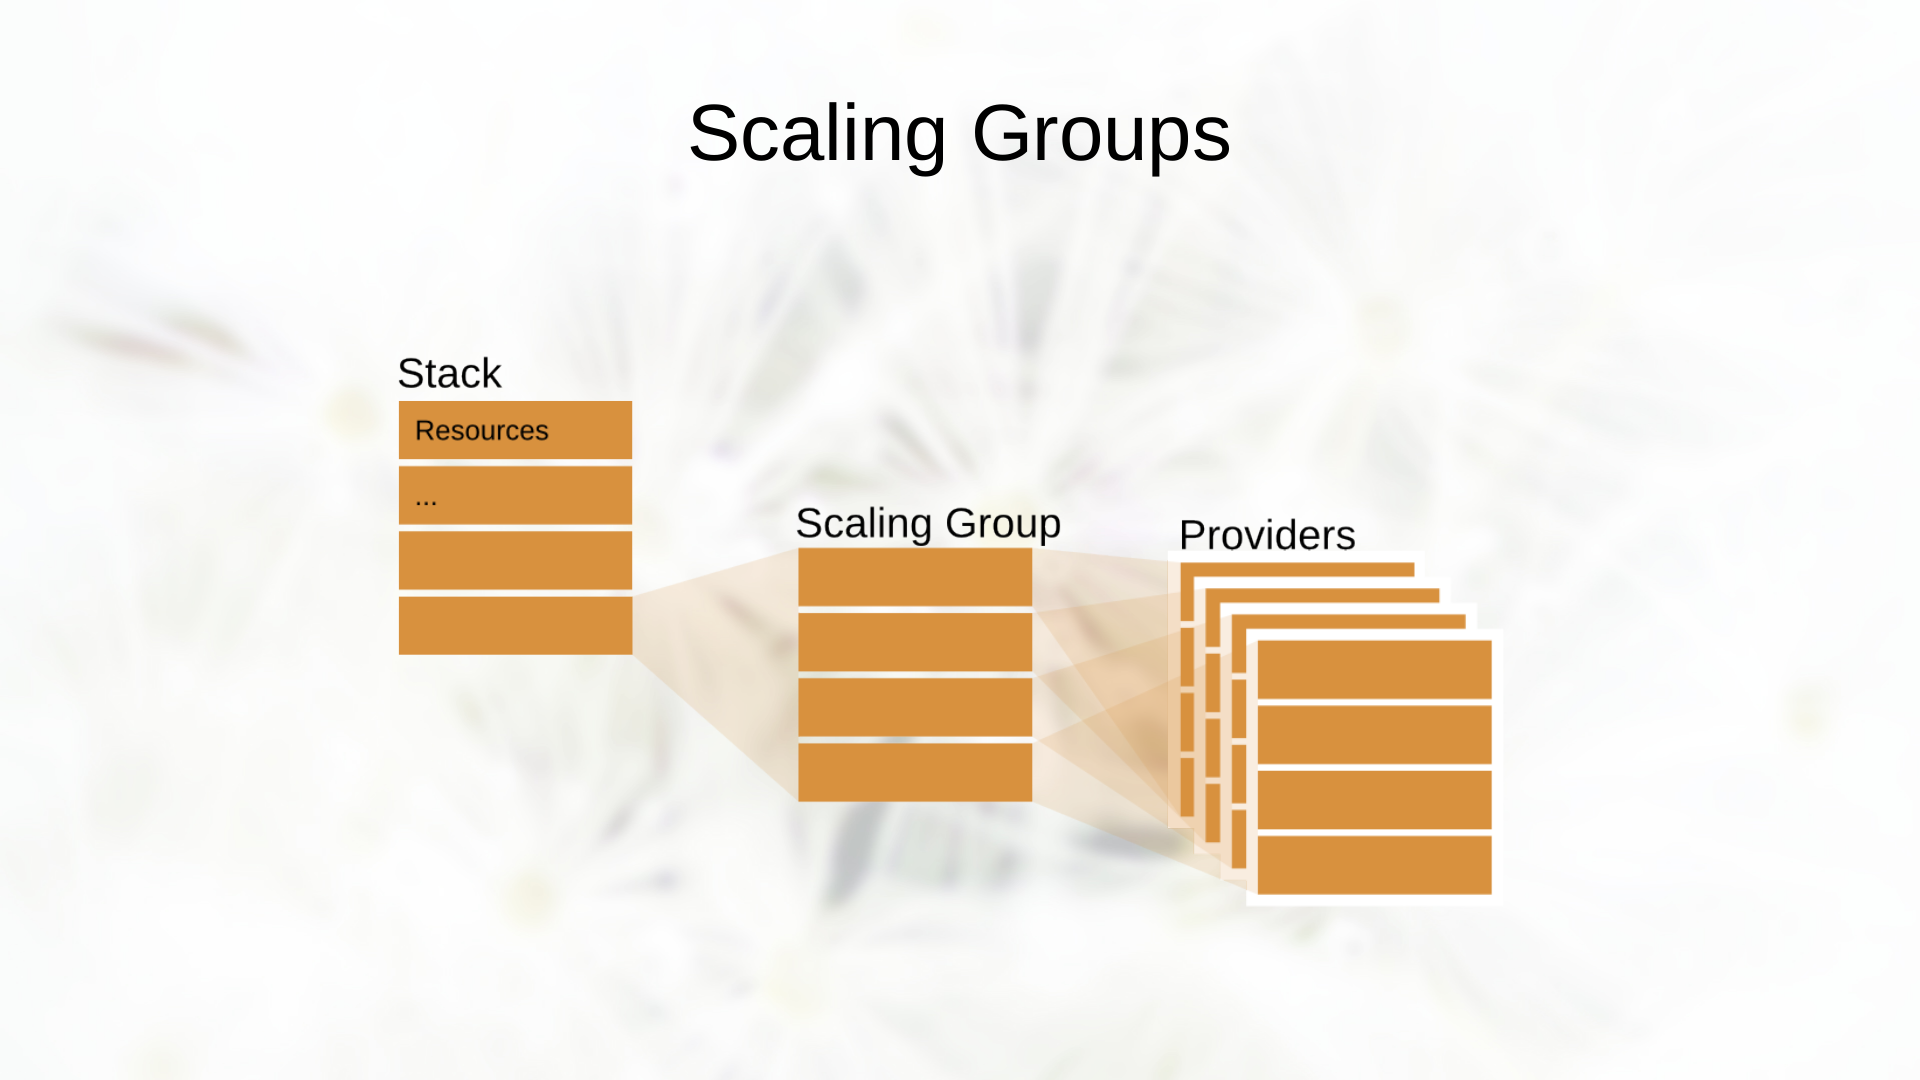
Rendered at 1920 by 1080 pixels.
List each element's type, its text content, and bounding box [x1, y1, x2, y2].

picture [0, 0, 1920, 1080]
title Scaling Groups [95, 42, 1824, 224]
